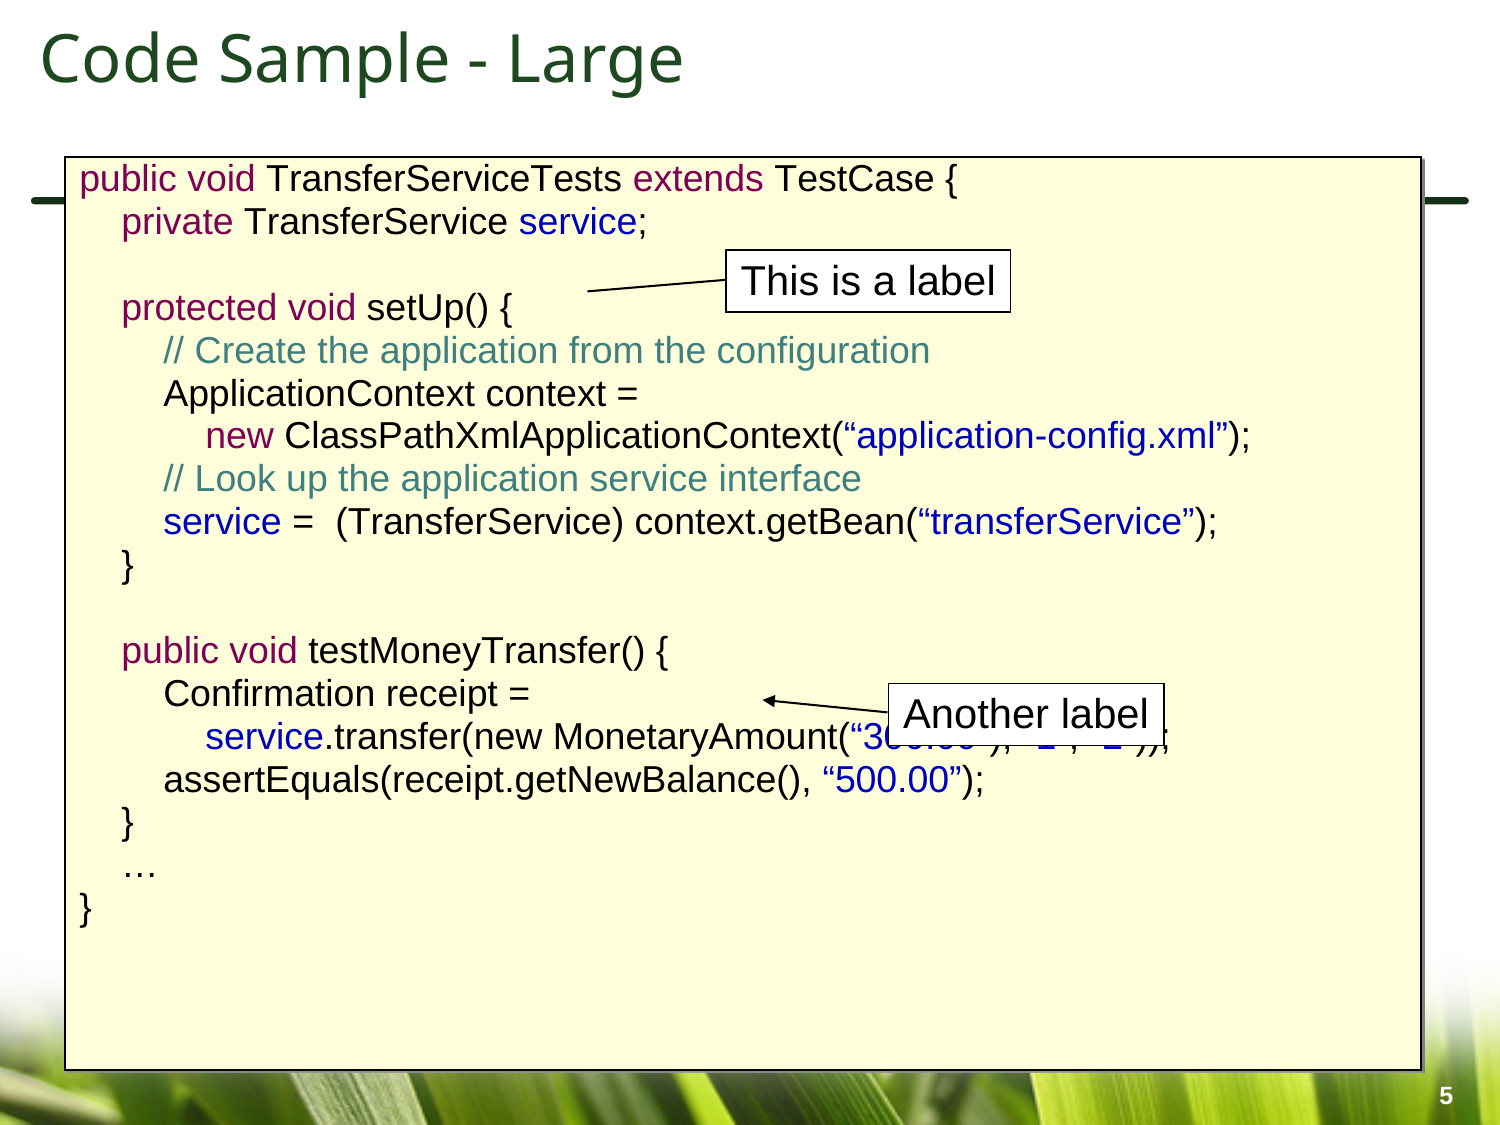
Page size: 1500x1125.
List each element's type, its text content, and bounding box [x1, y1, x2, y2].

text_box public void TransferServiceTests extends TestCase { private TransferService service; protected void setUp() { // Create the application from the configuration ApplicationContext context = new ClassPathXmlApplicationContext(“application-config.xml”); // Look up the application service interface service = (TransferService) context.getBean(“transferService”); } public void testMoneyTransfer() { Confirmation receipt = service.transfer(new MonetaryAmount(“300.00”), “1”, “2”)); assertEquals(receipt.getNewBalance(), “500.00”); } … } [64, 157, 1422, 1070]
title Code Sample - Large [24, 0, 1300, 113]
text_box Another label [888, 683, 1165, 746]
picture [0, 944, 1500, 1125]
text_box [587, 279, 725, 292]
text_box This is a label [725, 249, 1011, 312]
